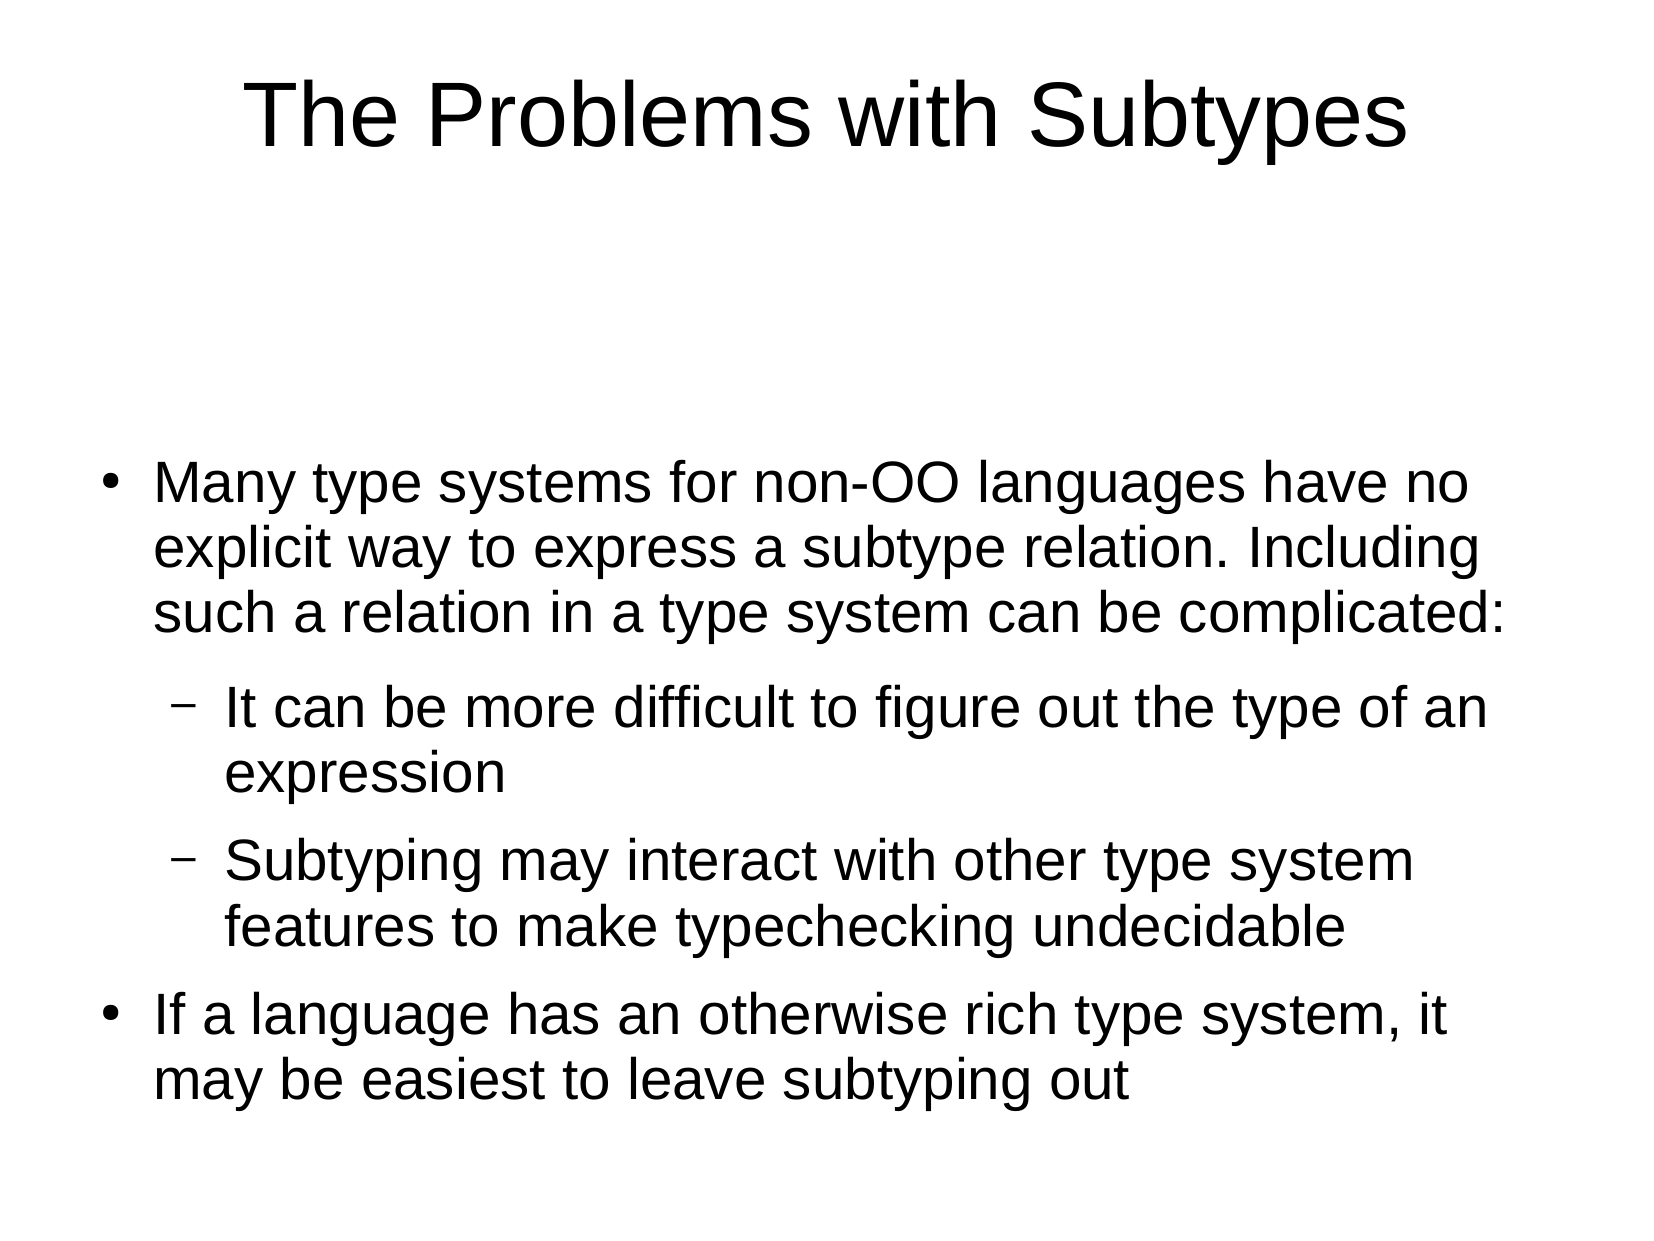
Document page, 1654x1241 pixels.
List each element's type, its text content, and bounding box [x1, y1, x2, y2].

list Many type systems for non-OO languages have no explicit way to express a subtype relation. Including such a relation in a type system can be complicated: It can be more difficult to figure out the type of an expression Subtyping may interact with other type system features to make typechecking undecidable If a language has an otherwise rich type system, it may be easiest to leave subtyping out [82, 450, 1571, 1156]
title The Problems with Subtypes [82, 49, 1571, 181]
